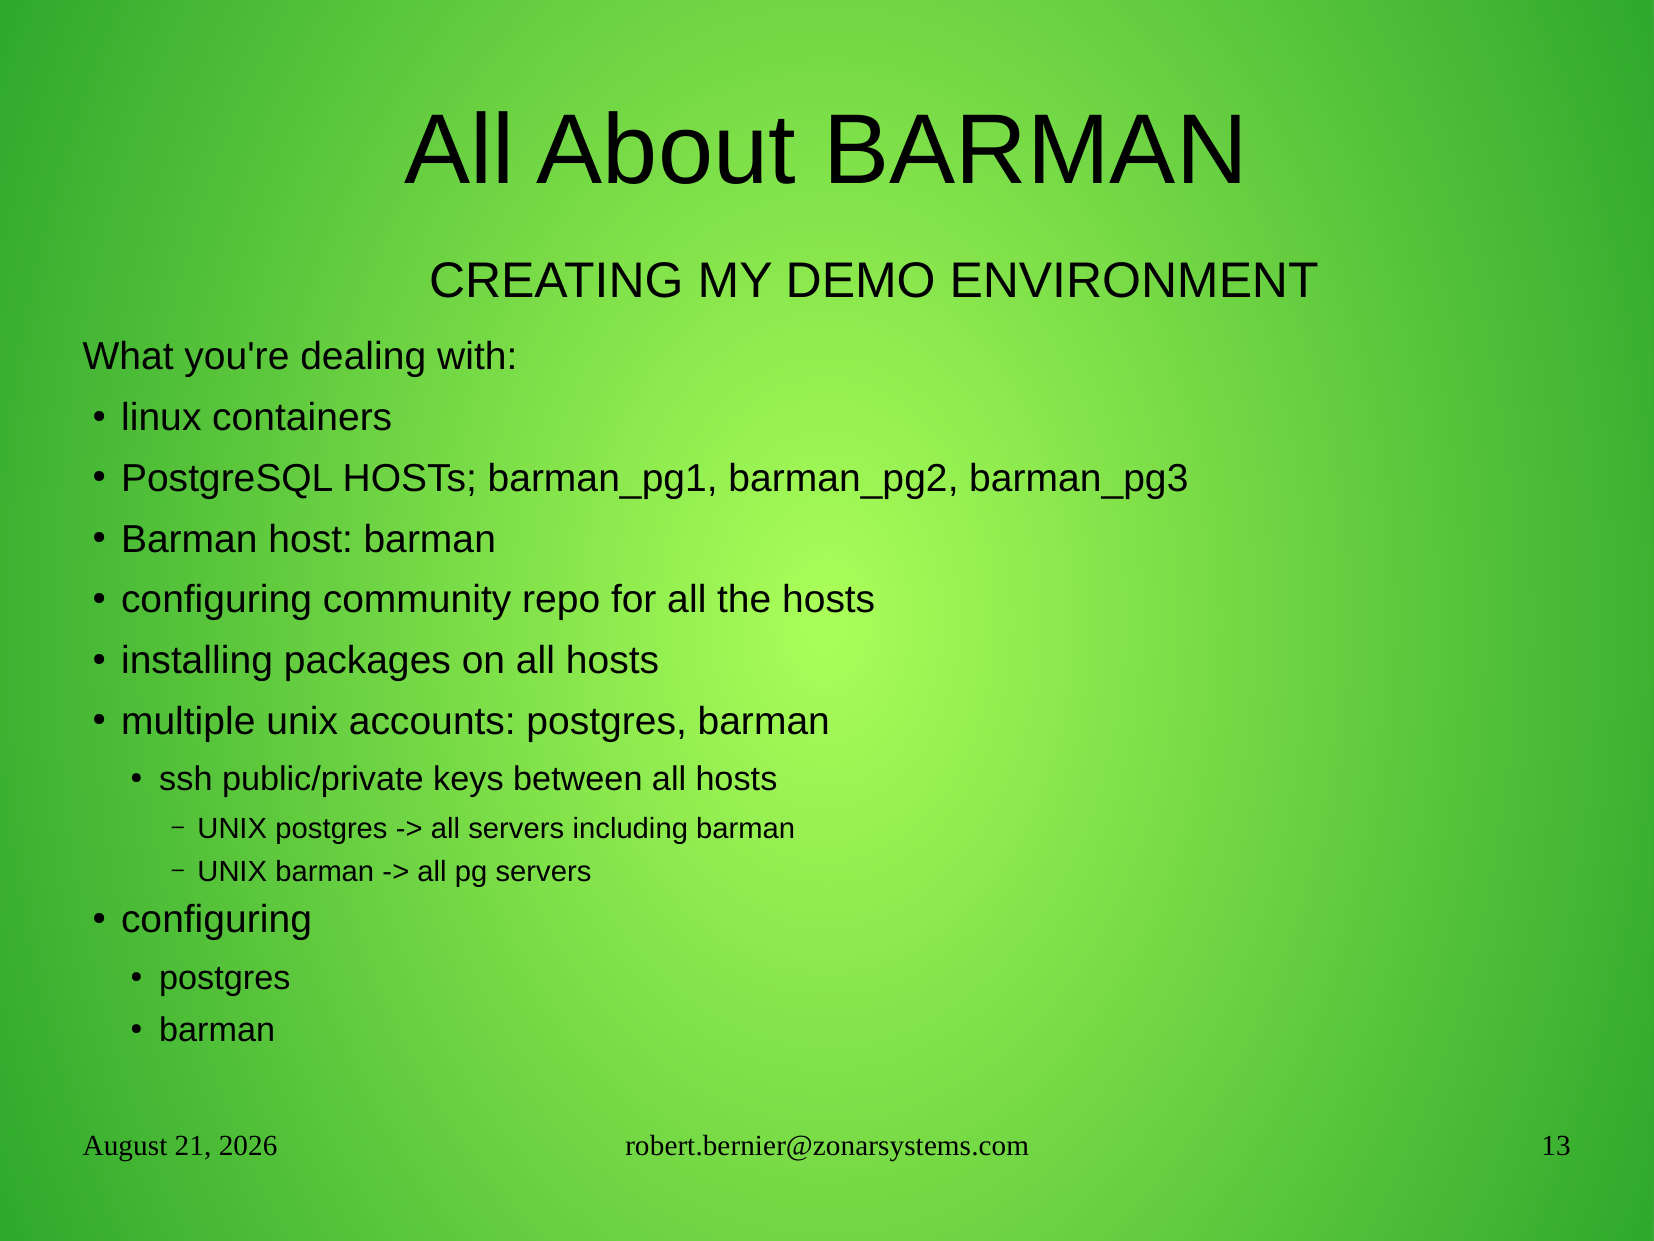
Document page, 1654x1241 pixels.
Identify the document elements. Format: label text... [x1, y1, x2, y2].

title CREATING MY DEMO ENVIRONMENT [413, 236, 1335, 325]
list What you're dealing with: linux containers PostgreSQL HOSTs; barman_pg1, barman_pg2, barman_pg3 Barman host: barman configuring community repo for all the hosts installing packages on all hosts multiple unix accounts: postgres, barman ssh public/private keys between all hosts UNIX postgres -> all servers including barman UNIX barman -> all pg servers configuring postgres barman [82, 334, 1571, 1054]
title All About BARMAN [82, 47, 1571, 252]
